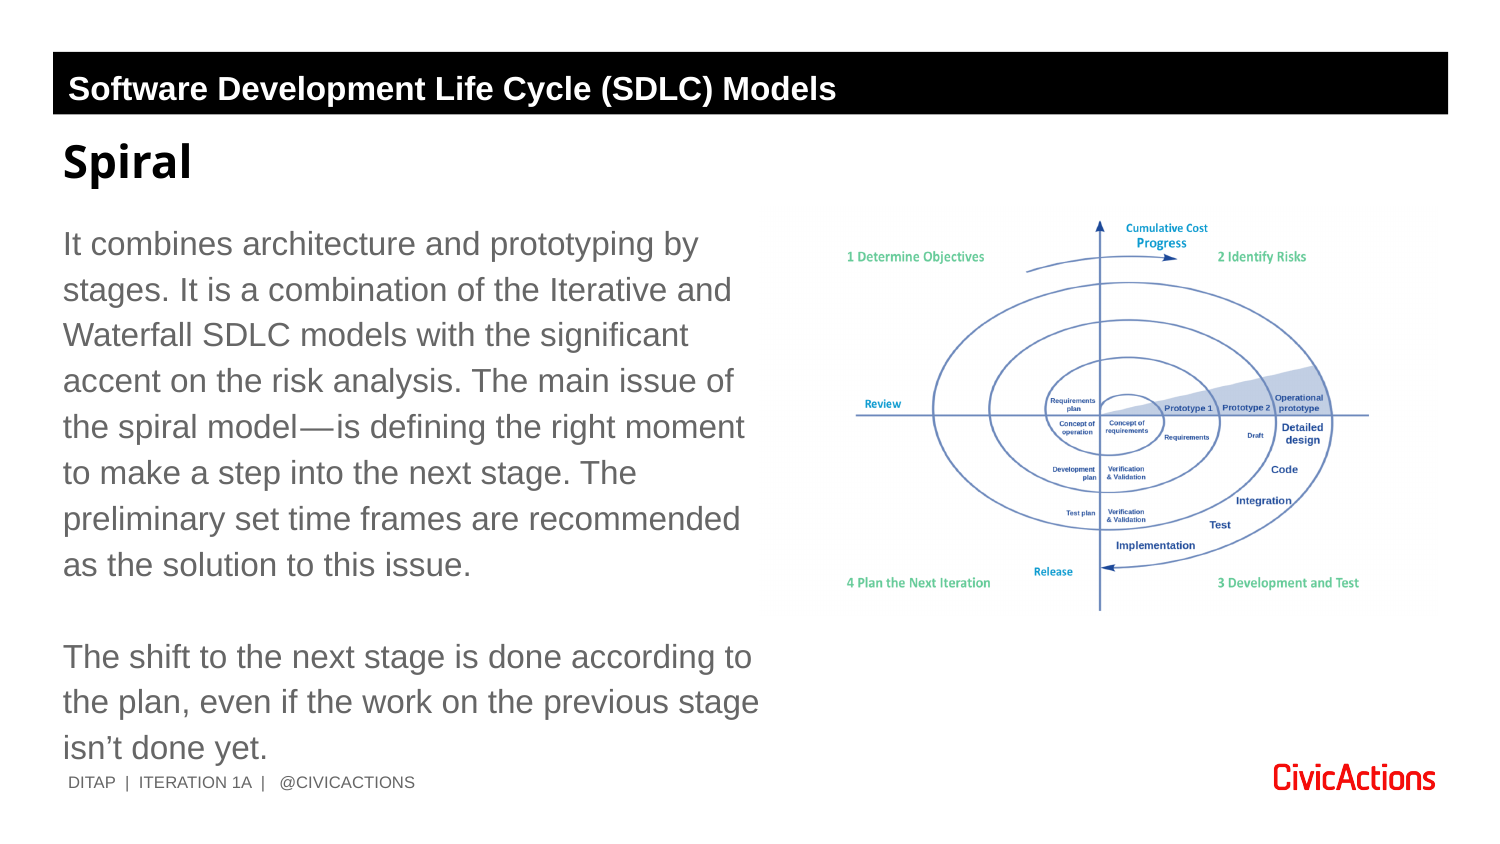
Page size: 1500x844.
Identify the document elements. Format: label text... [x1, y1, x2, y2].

picture [1271, 758, 1438, 795]
list Spiral [53, 123, 304, 206]
list It combines architecture and prototyping by stages. It is a combination of the Iterative and Waterfall SDLC models with the significant accent on the risk analysis. The main issue of the spiral model — is defining the right moment to make a step into the next stage. The preliminary set time frames are recommended as the solution to this issue. The shift to the next stage is done according to the plan, even if the work on the previous stage isn’t done yet. [53, 206, 772, 763]
title Software Development Life Cycle (SDLC) Models [53, 51, 1449, 115]
picture [759, 206, 1438, 616]
